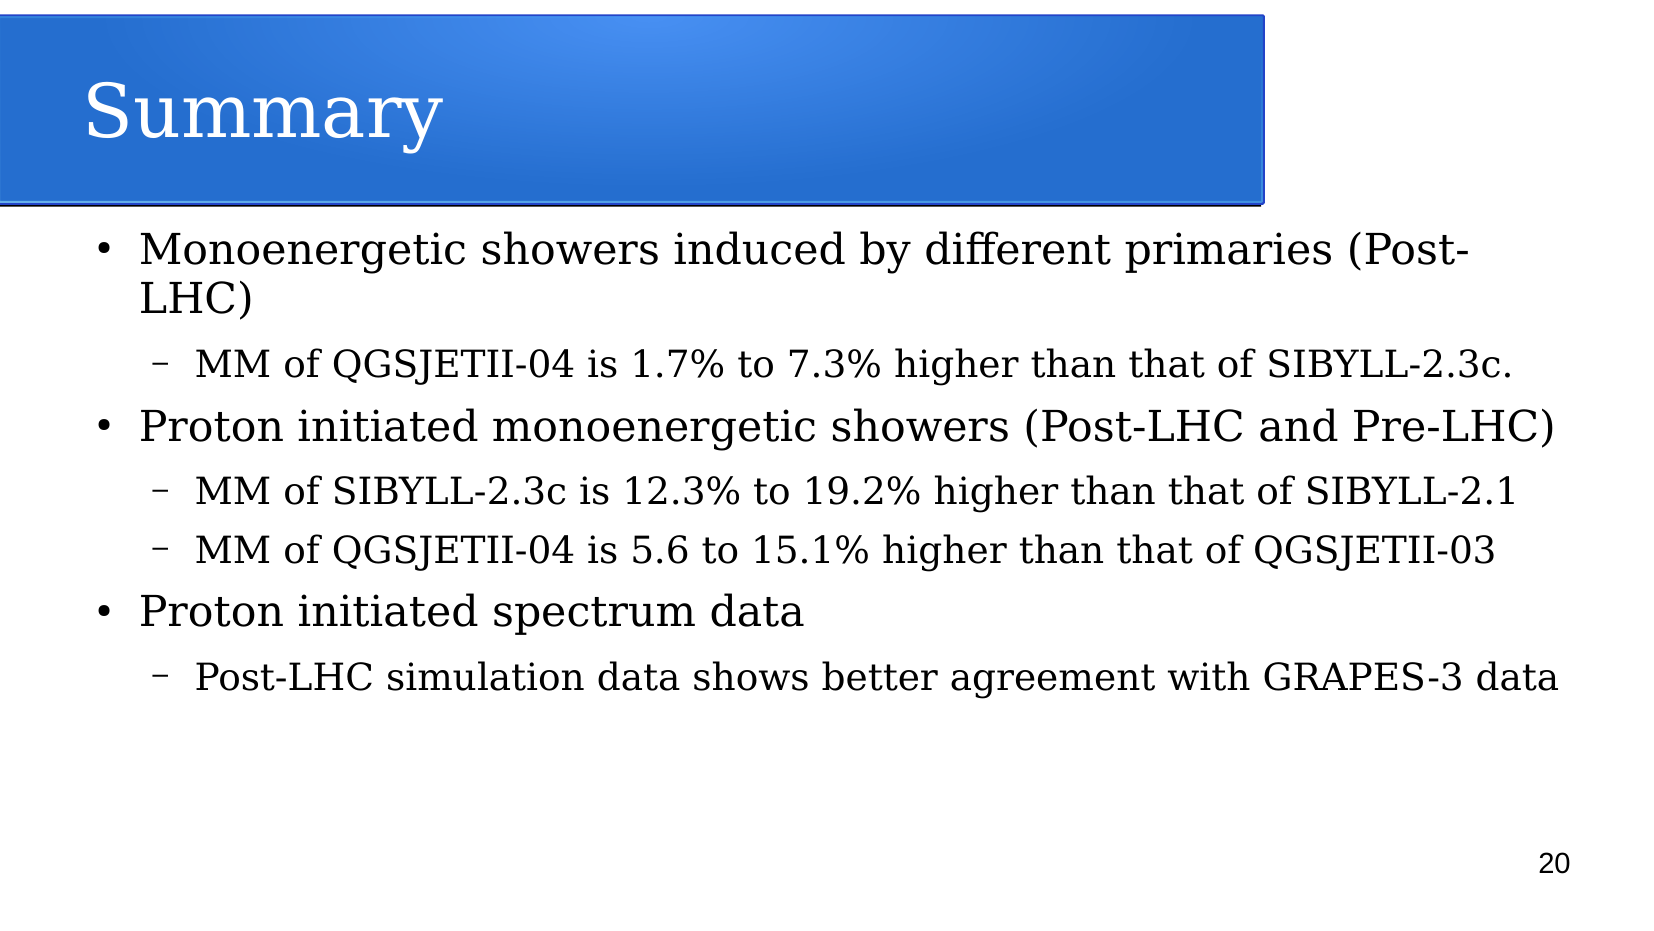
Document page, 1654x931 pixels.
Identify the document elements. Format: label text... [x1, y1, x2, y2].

title Summary [82, 35, 1235, 189]
list Monoenergetic showers induced by different primaries (Post-LHC) MM of QGSJETII-04 is 1.7% to 7.3% higher than that of SIBYLL-2.3c. Proton initiated monoenergetic showers (Post-LHC and Pre-LHC) MM of SIBYLL-2.3c is 12.3% to 19.2% higher than that of SIBYLL-2.1 MM of QGSJETII-04 is 5.6 to 15.1% higher than that of QGSJETII-03 Proton initiated spectrum data Post-LHC simulation data shows better agreement with GRAPES-3 data [82, 224, 1571, 875]
